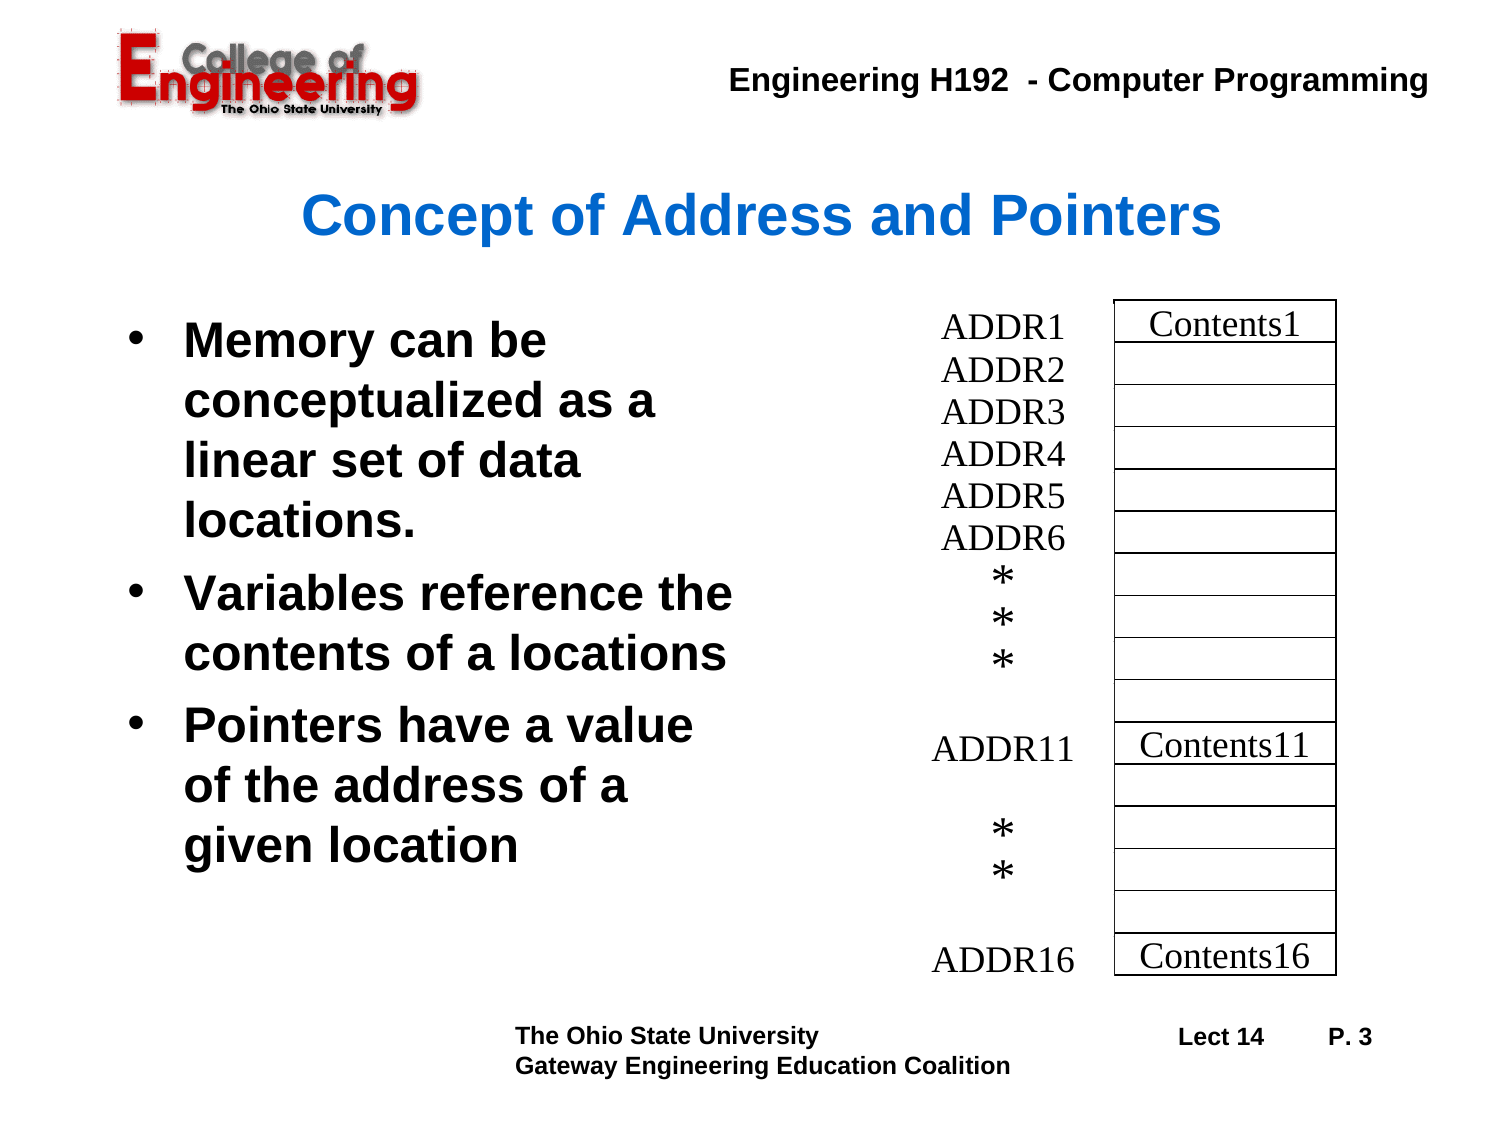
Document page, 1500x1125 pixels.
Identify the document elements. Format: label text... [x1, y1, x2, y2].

list Memory can be conceptualized as a linear set of data locations. Variables reference the contents of a locations Pointers have a value of the address of a given location [112, 299, 750, 976]
text_box ADDR16 [892, 936, 1115, 979]
text_box ADDR4 [892, 430, 1115, 472]
text_box Contents11 [1115, 721, 1336, 763]
text_box * [892, 810, 1115, 852]
text_box [892, 342, 1336, 725]
text_box * [892, 852, 1115, 894]
text_box ADDR11 [892, 725, 1115, 767]
text_box ADDR1 [892, 303, 1115, 346]
text_box ADDR3 [892, 388, 1115, 430]
text_box ADDR6 [892, 514, 1115, 556]
text_box [892, 763, 1336, 936]
text_box ADDR5 [892, 472, 1115, 514]
text_box * [892, 641, 1115, 683]
text_box Contents16 [1115, 932, 1336, 976]
text_box * [892, 556, 1115, 599]
title Concept of Address and Pointers [125, 174, 1401, 250]
text_box ADDR2 [892, 346, 1115, 388]
text_box * [892, 599, 1115, 641]
text_box Contents1 [1114, 299, 1336, 342]
